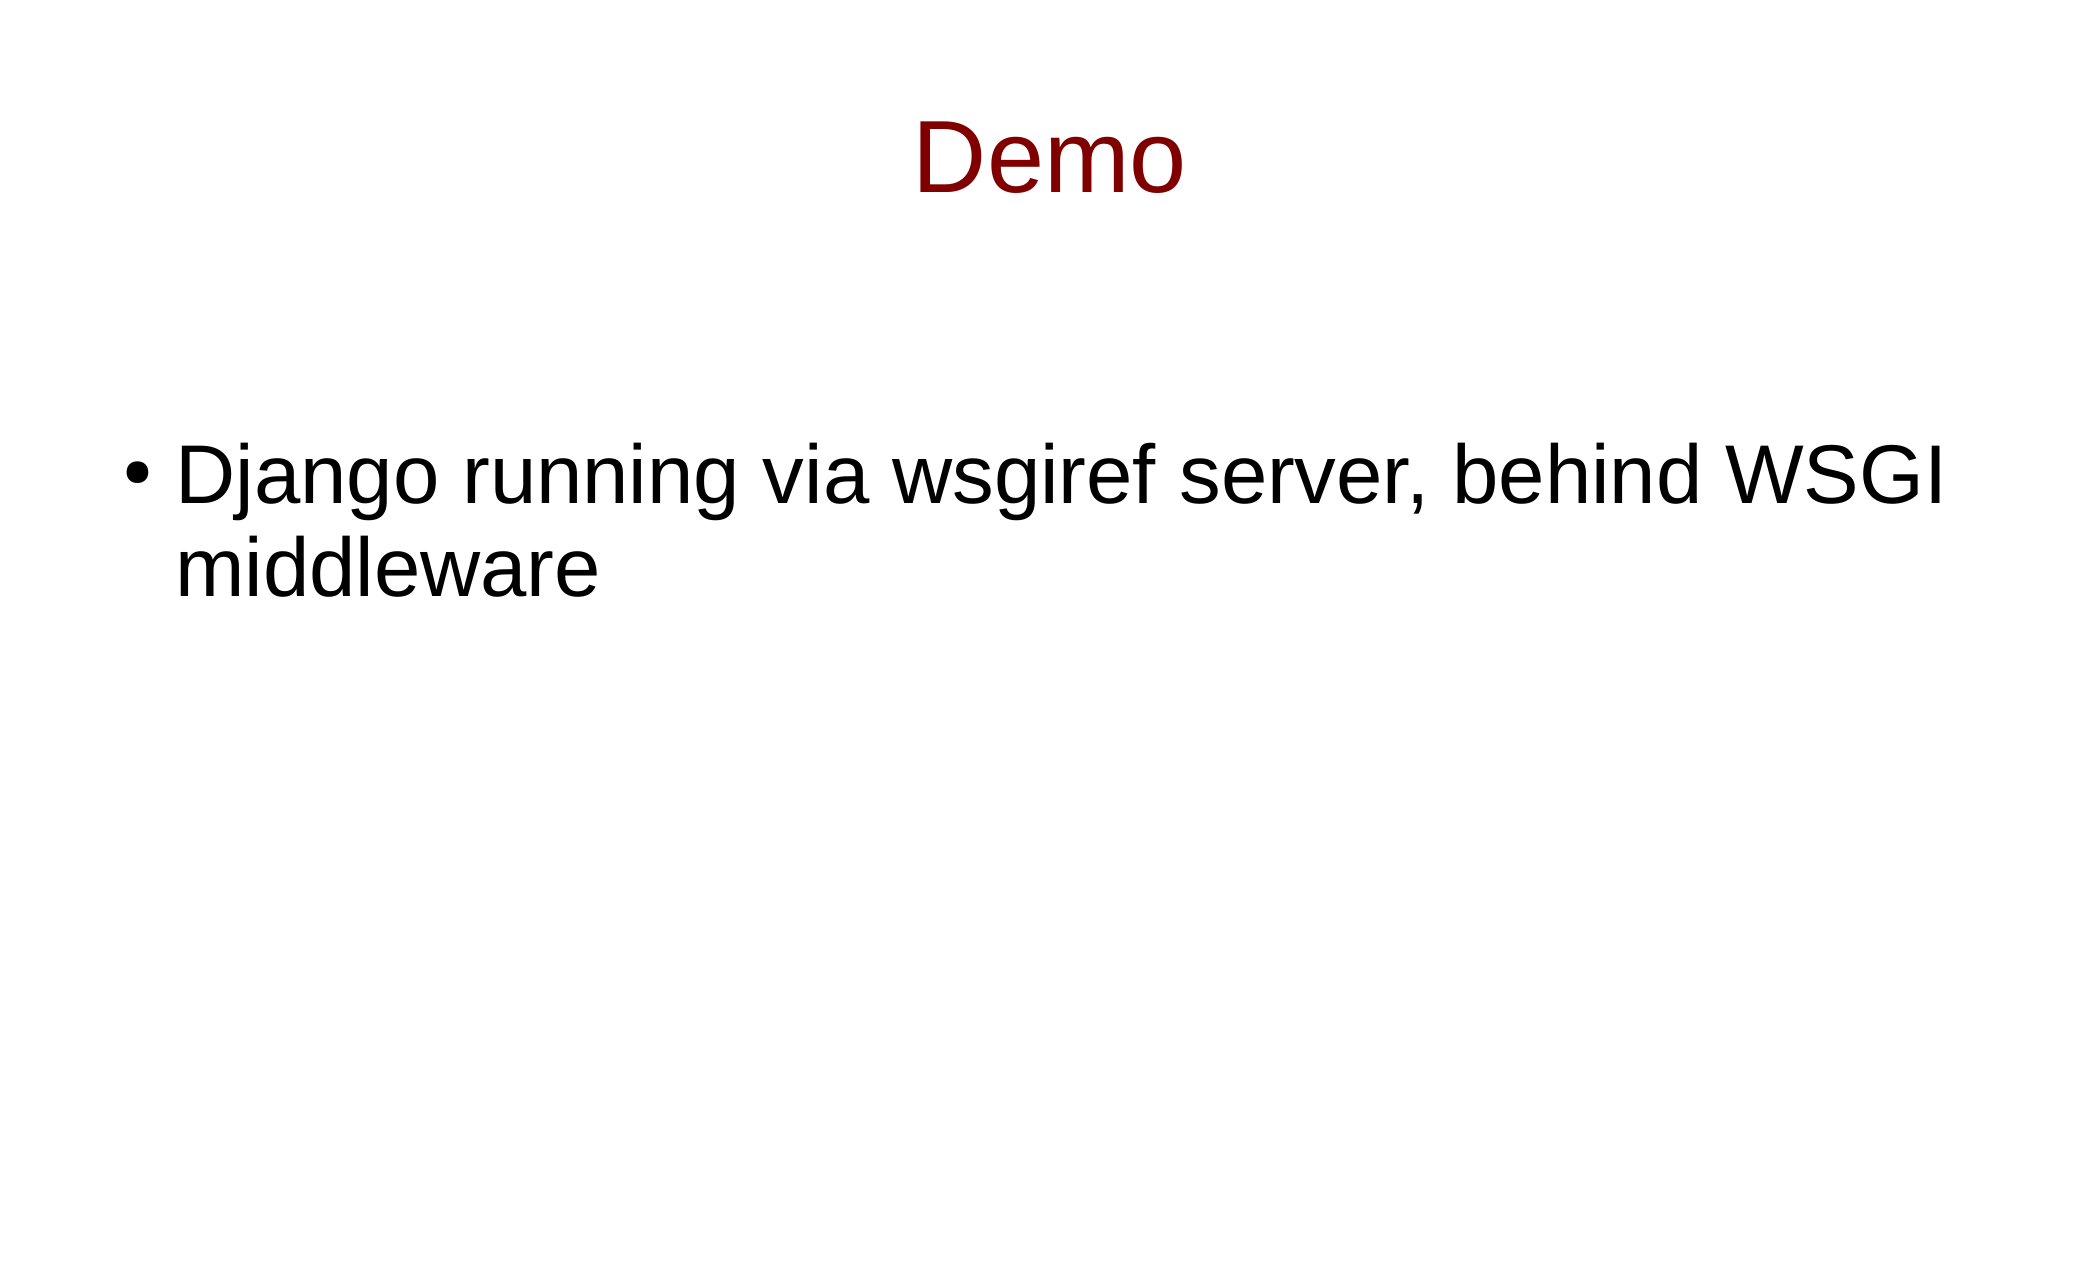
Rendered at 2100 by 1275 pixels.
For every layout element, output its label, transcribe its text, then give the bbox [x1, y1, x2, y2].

title Demo [105, 50, 1995, 264]
list Django running via wsgiref server, behind WSGI middleware [105, 298, 1953, 1038]
